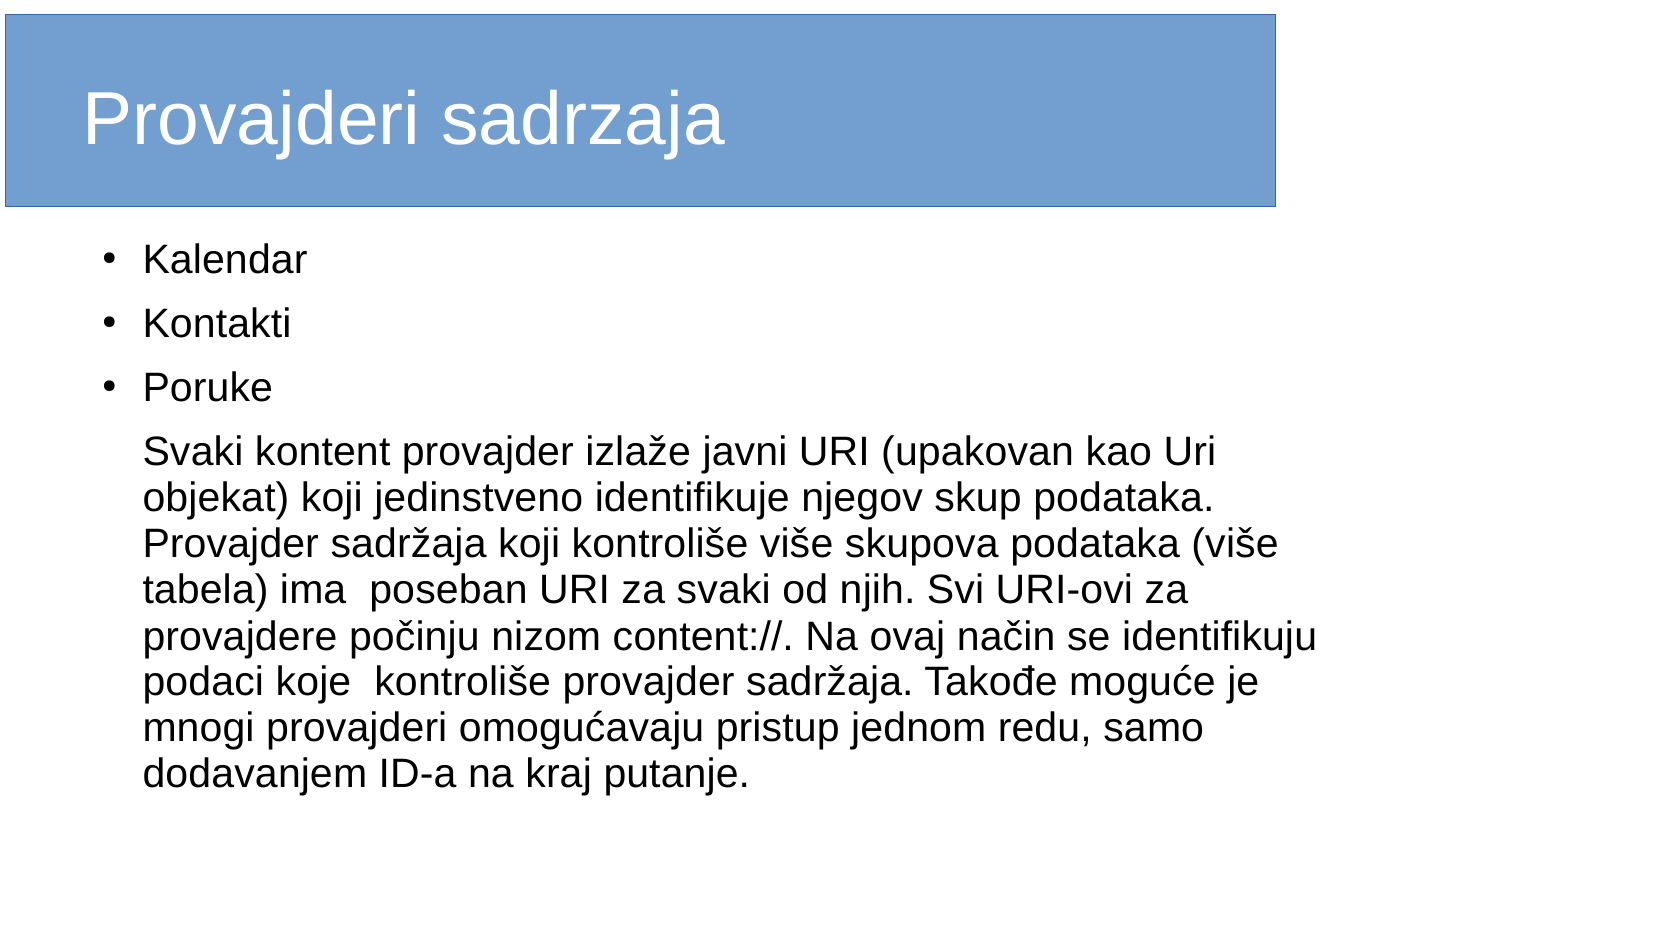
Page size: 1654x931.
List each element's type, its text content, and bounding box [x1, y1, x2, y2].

title Provajderi sadrzaja [82, 44, 1235, 192]
list Kalendar Kontakti Poruke Svaki kontent provajder izlaže javni URI (upakovan kao Uri objekat) koji jedinstveno identifikuje njegov skup podataka. Provajder sadržaja koji kontroliše više skupova podataka (više tabela) ima poseban URI za svaki od njih. Svi URI-ovi za provajdere počinju nizom content://. Na ovaj način se identifikuju podaci koje kontroliše provajder sadržaja. Takođe moguće je mnogi provajderi omogućavaju pristup jednom redu, samo dodavanjem ID-a na kraj putanje. [88, 236, 1359, 798]
